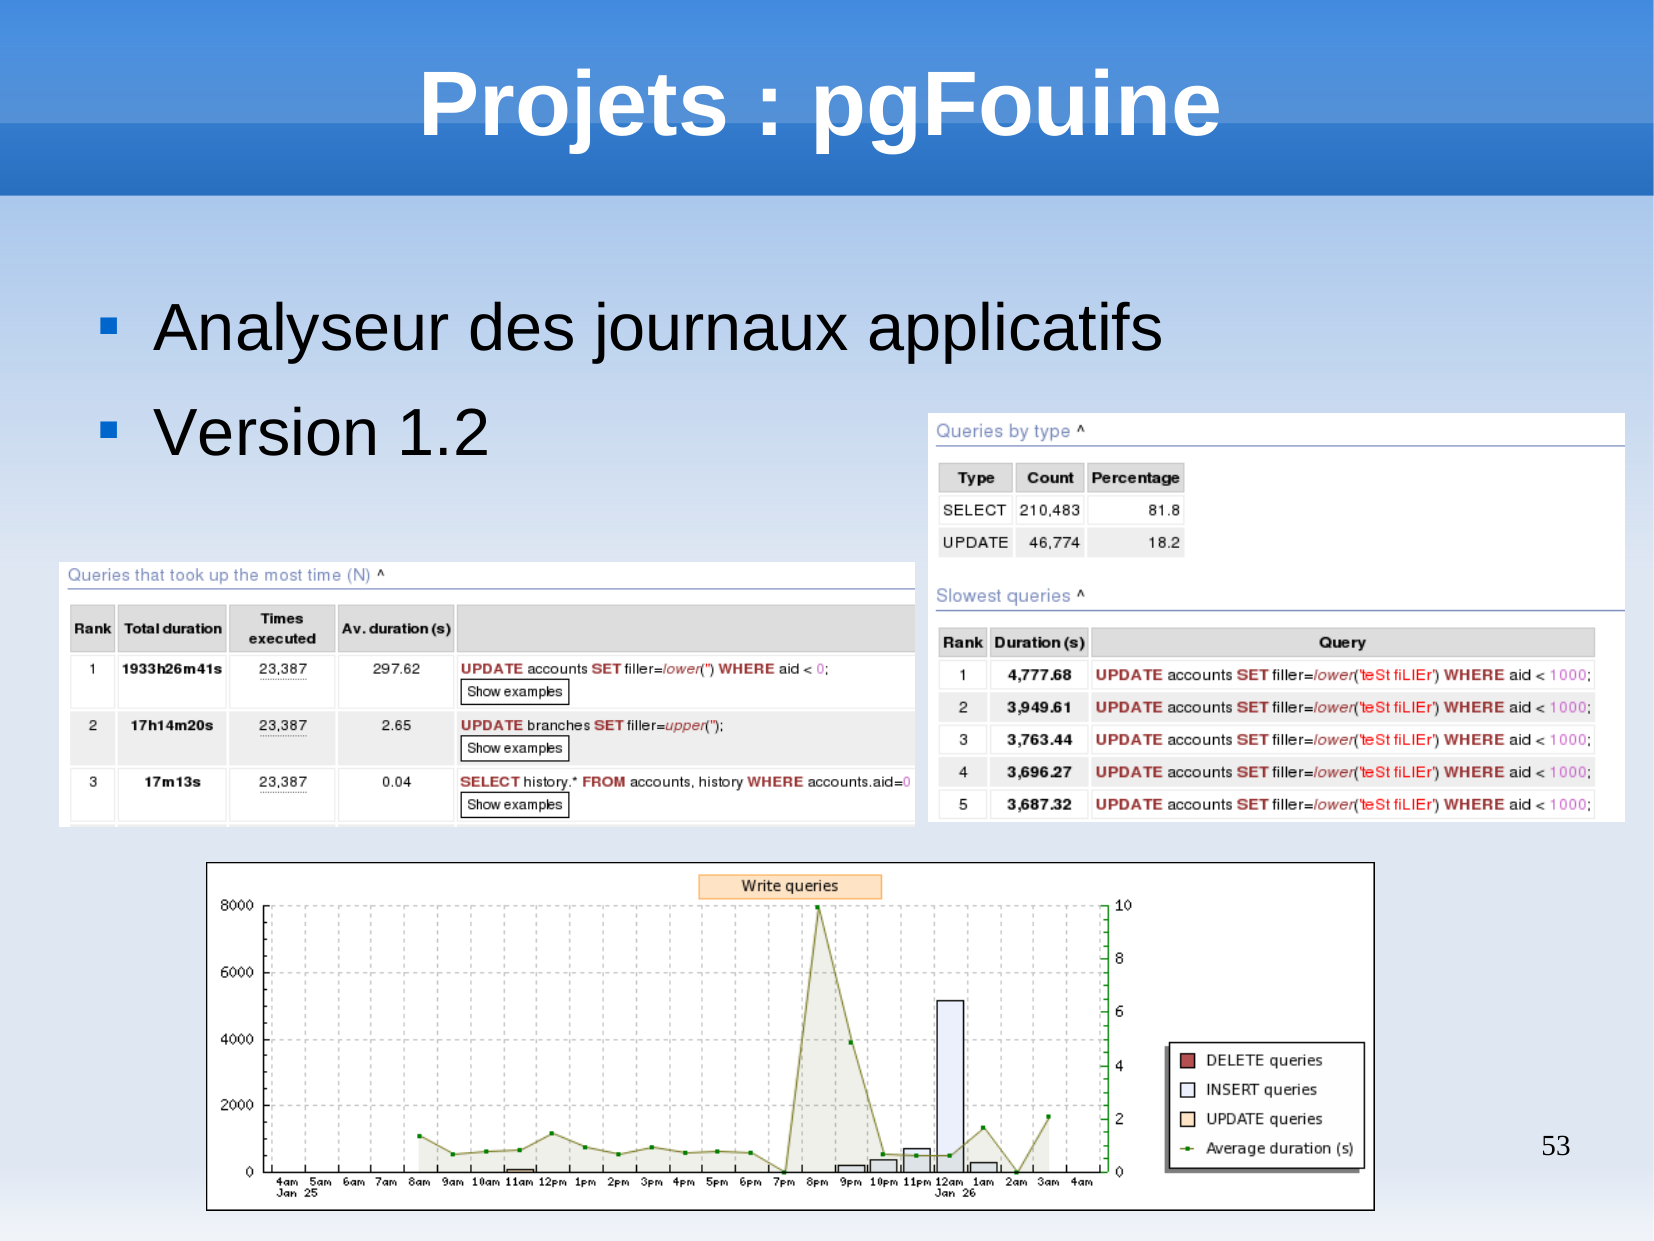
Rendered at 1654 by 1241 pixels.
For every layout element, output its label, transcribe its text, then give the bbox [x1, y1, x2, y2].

list Analyseur des journaux applicatifs Version 1.2 [82, 290, 1571, 1109]
title Projets : pgFouine [76, 0, 1565, 208]
picture [0, 0, 1654, 1241]
